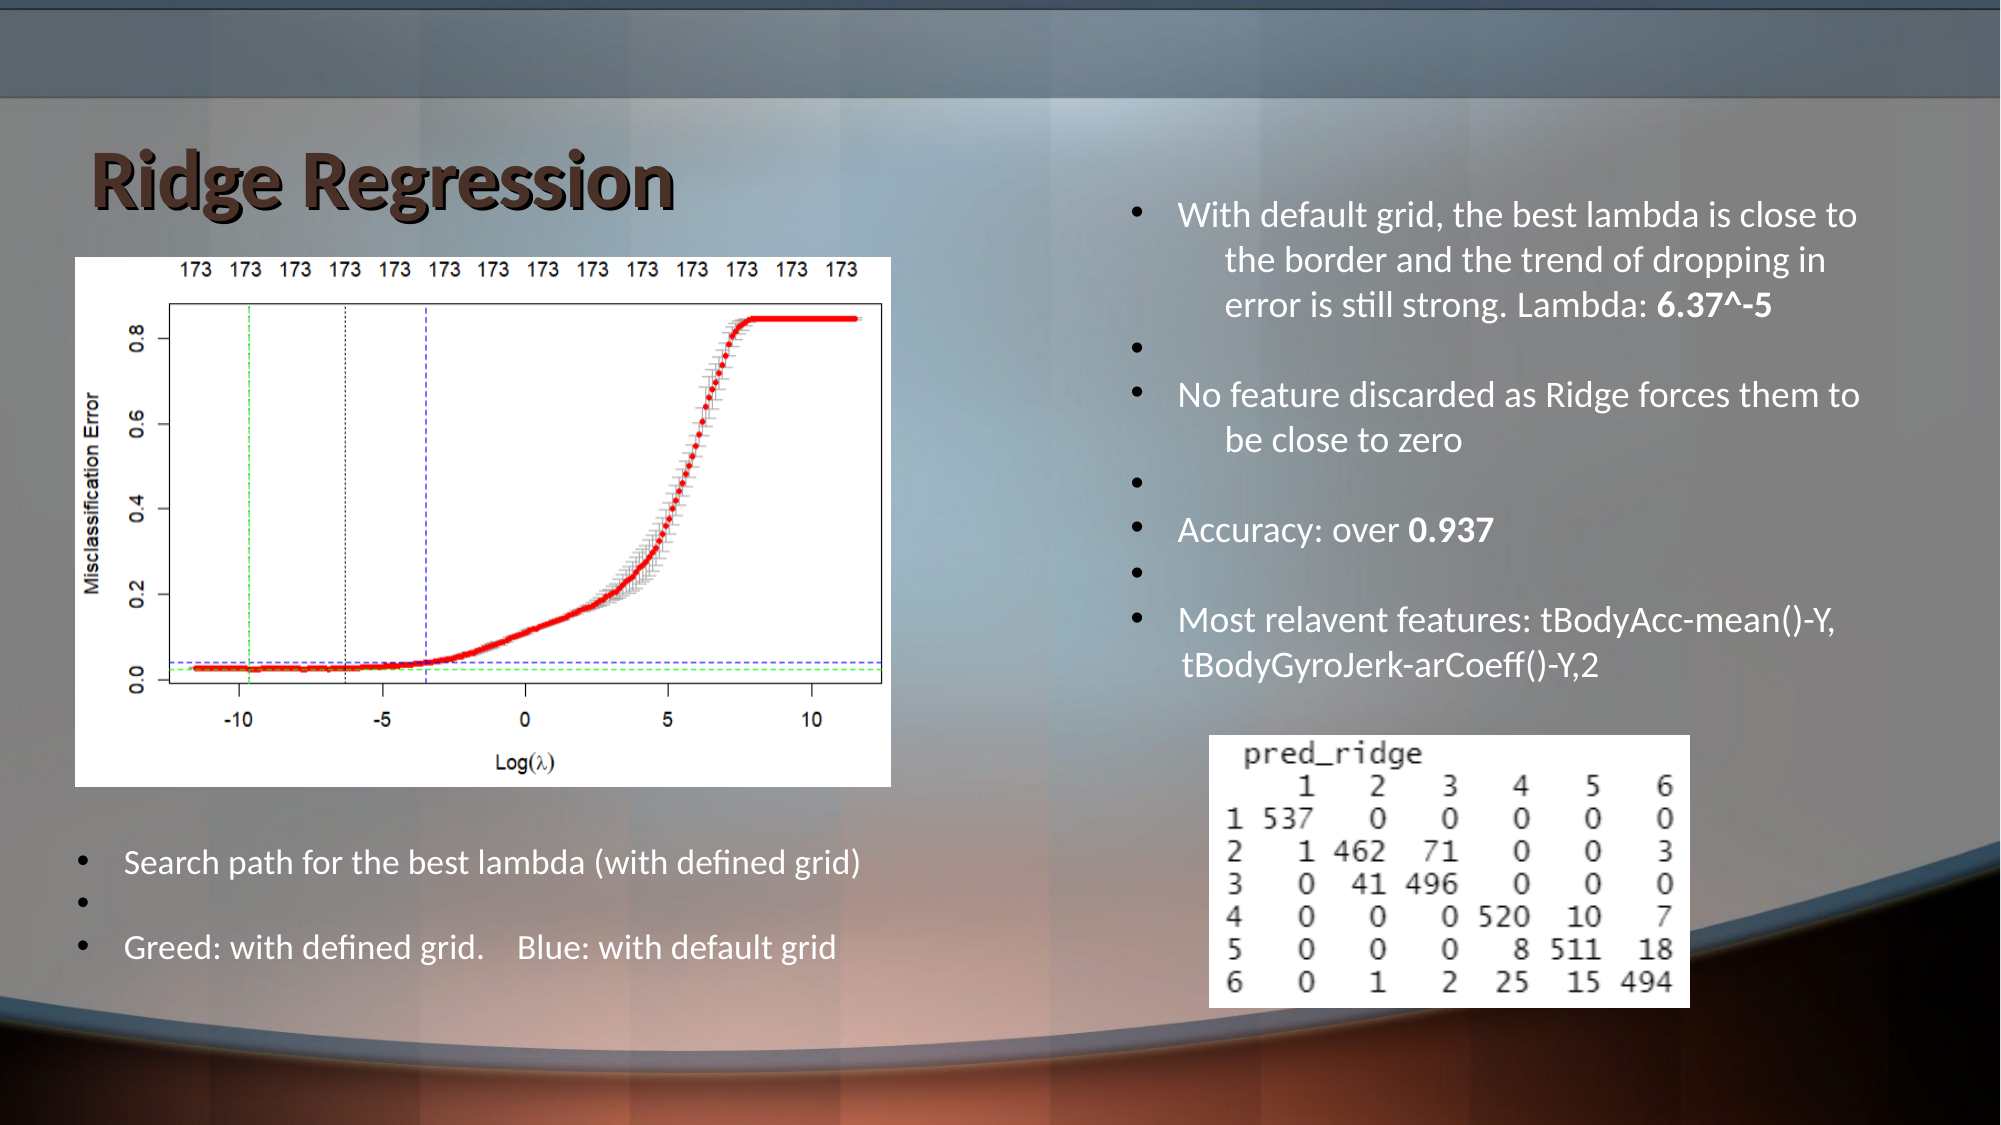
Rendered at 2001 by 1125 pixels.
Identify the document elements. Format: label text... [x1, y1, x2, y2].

title Ridge Regression [75, 87, 1732, 277]
picture [1209, 735, 1690, 1008]
text_box With default grid, the best lambda is close to the border and the trend of dropping in error is still strong. Lambda: 6.37^-5 No feature discarded as Ridge forces them to be close to zero Accuracy: over 0.937 Most relavent features: tBodyAcc-mean()-Y, tBodyGyroJerk-arCoeff()-Y,2 [1115, 182, 1879, 698]
picture [75, 257, 891, 787]
text_box Search path for the best lambda (with defined grid) Greed: with defined grid. Blue: with default grid [61, 831, 878, 976]
